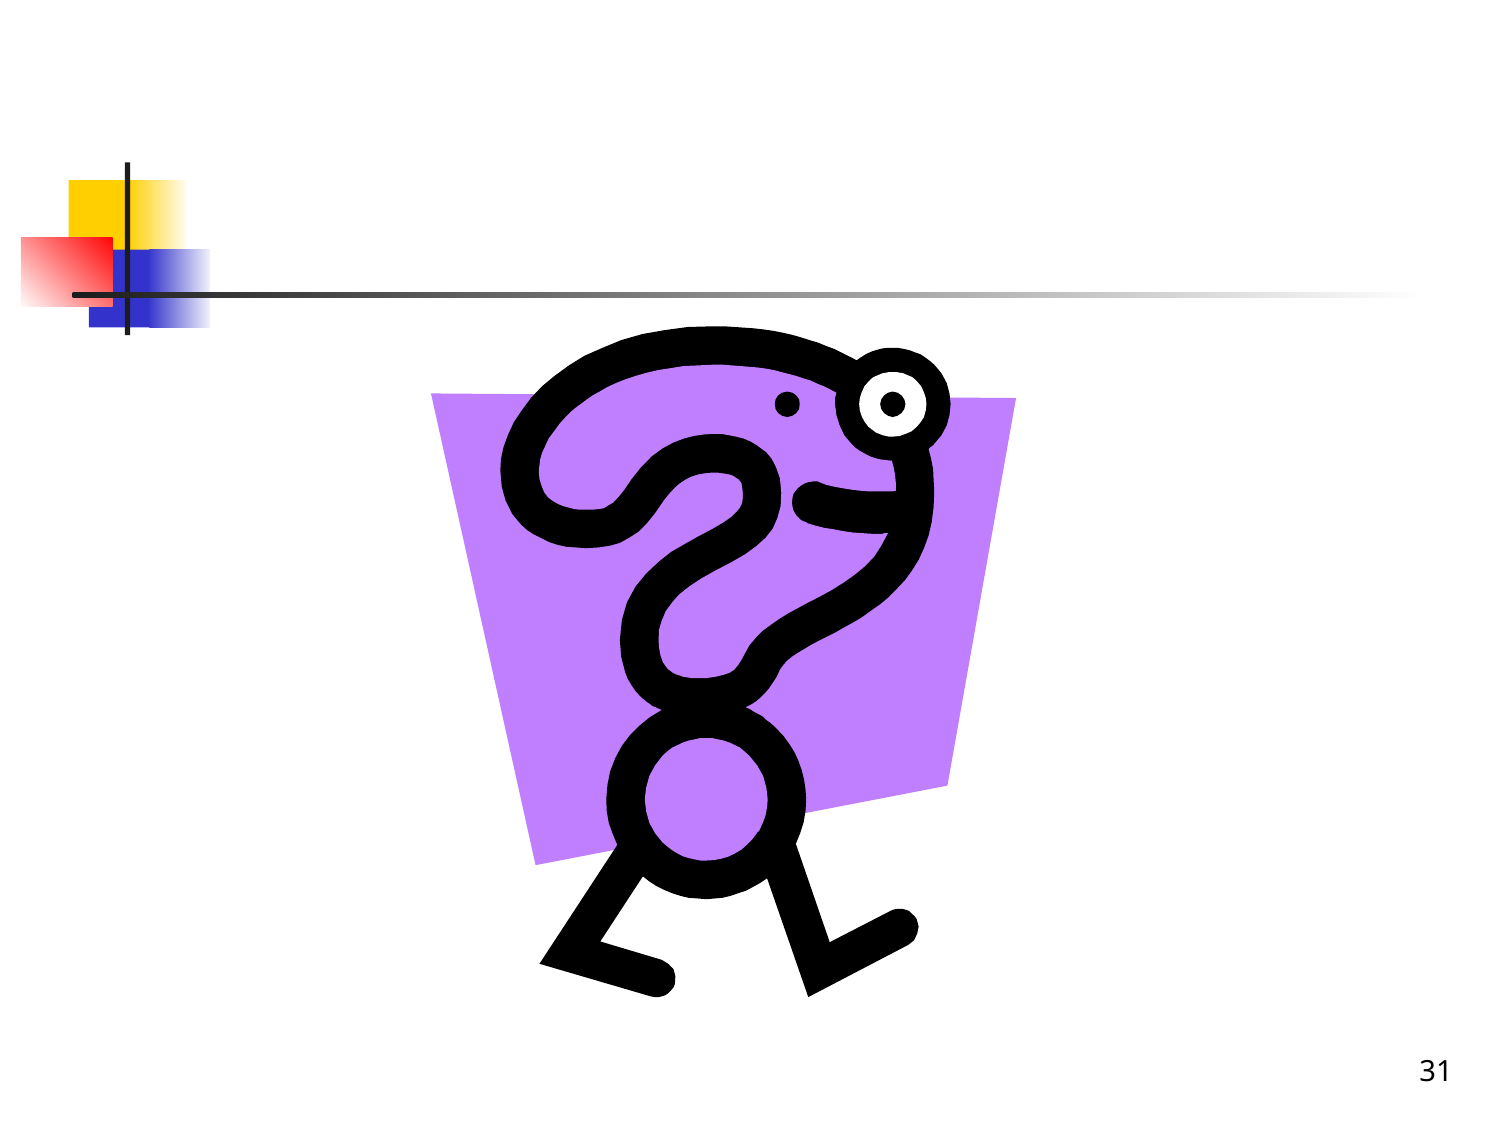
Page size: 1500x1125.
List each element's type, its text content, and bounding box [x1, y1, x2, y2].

slide_number <number> [1155, 1024, 1468, 1100]
picture [430, 326, 1016, 1000]
